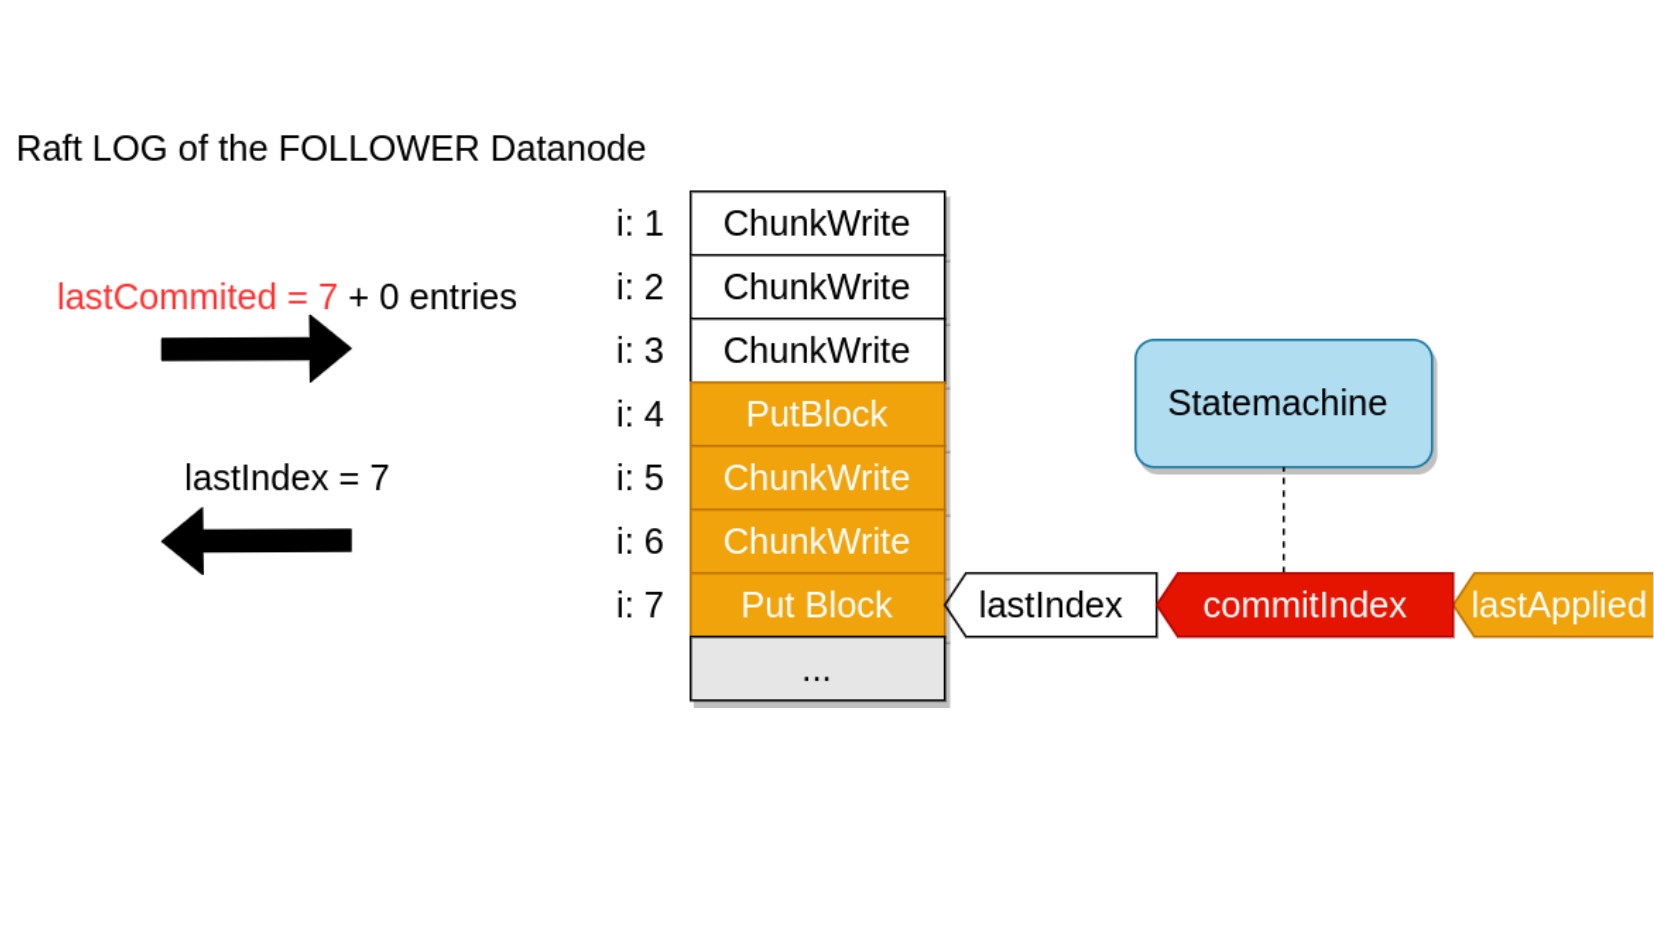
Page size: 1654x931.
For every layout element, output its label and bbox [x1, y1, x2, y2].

picture [12, 127, 1654, 708]
